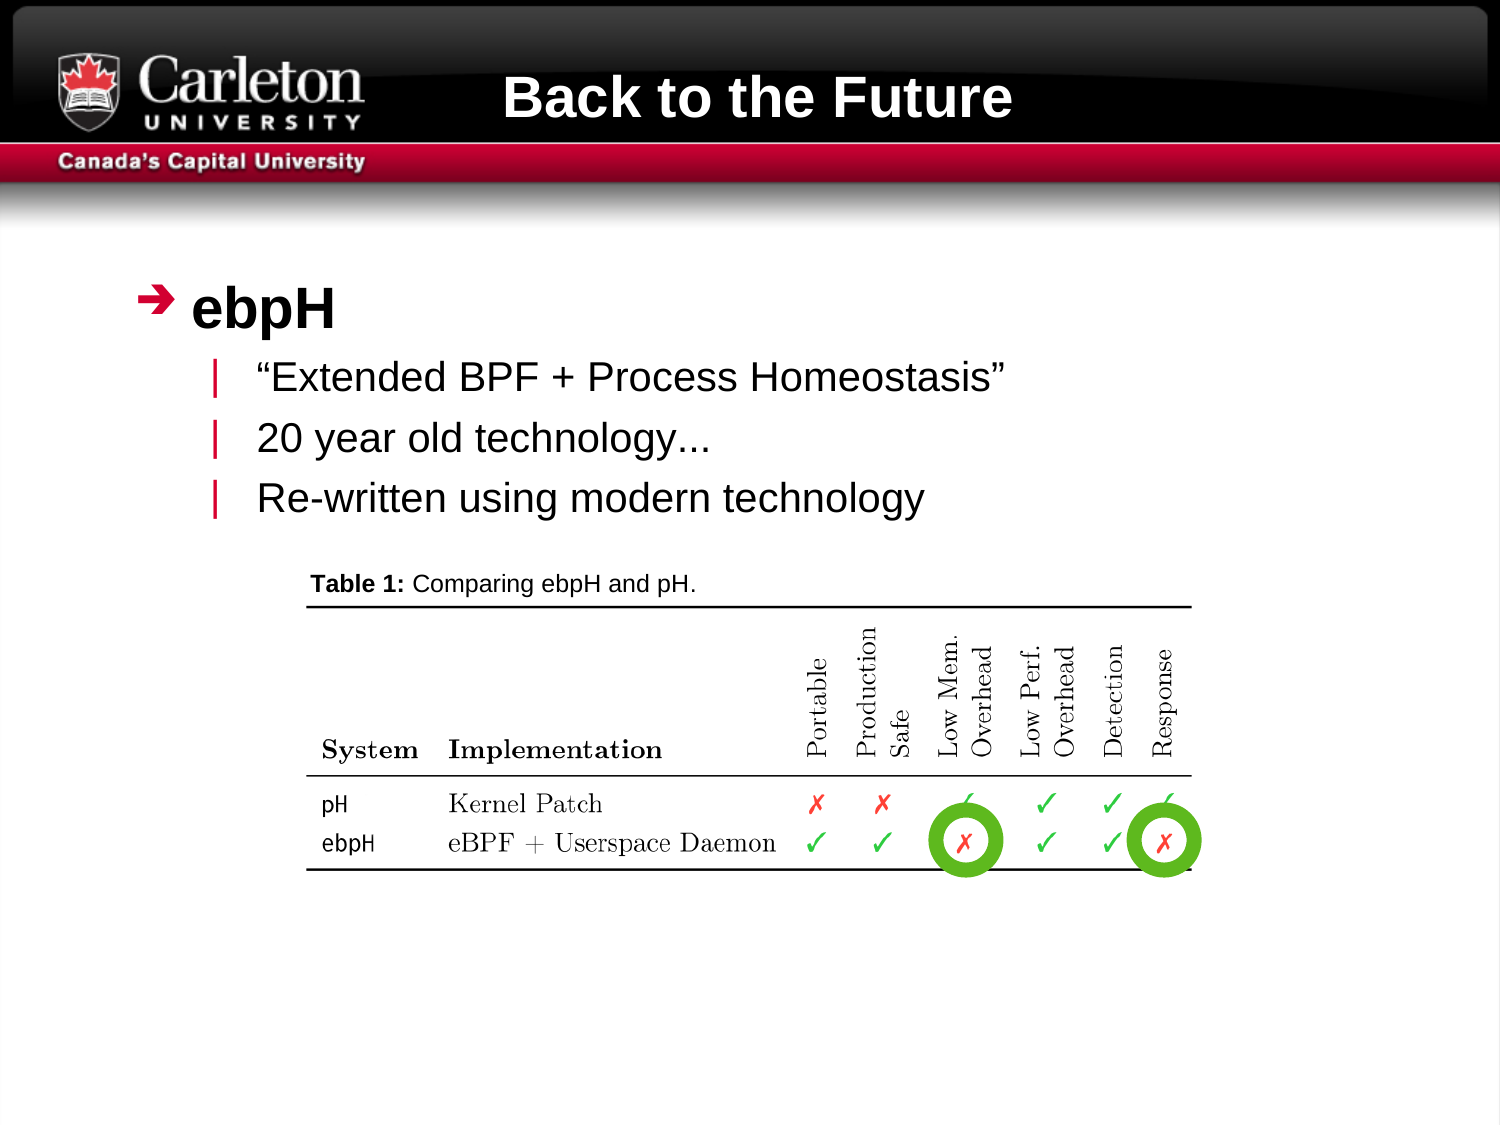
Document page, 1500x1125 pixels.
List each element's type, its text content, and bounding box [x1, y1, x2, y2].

title Back to the Future [487, 37, 1438, 150]
list ebpH “Extended BPF + Process Homeostasis” 20 year old technology... Re-written using modern technology [120, 262, 1388, 561]
picture [0, 0, 1500, 1125]
text_box Table 1: Comparing ebpH and pH. [295, 560, 866, 636]
